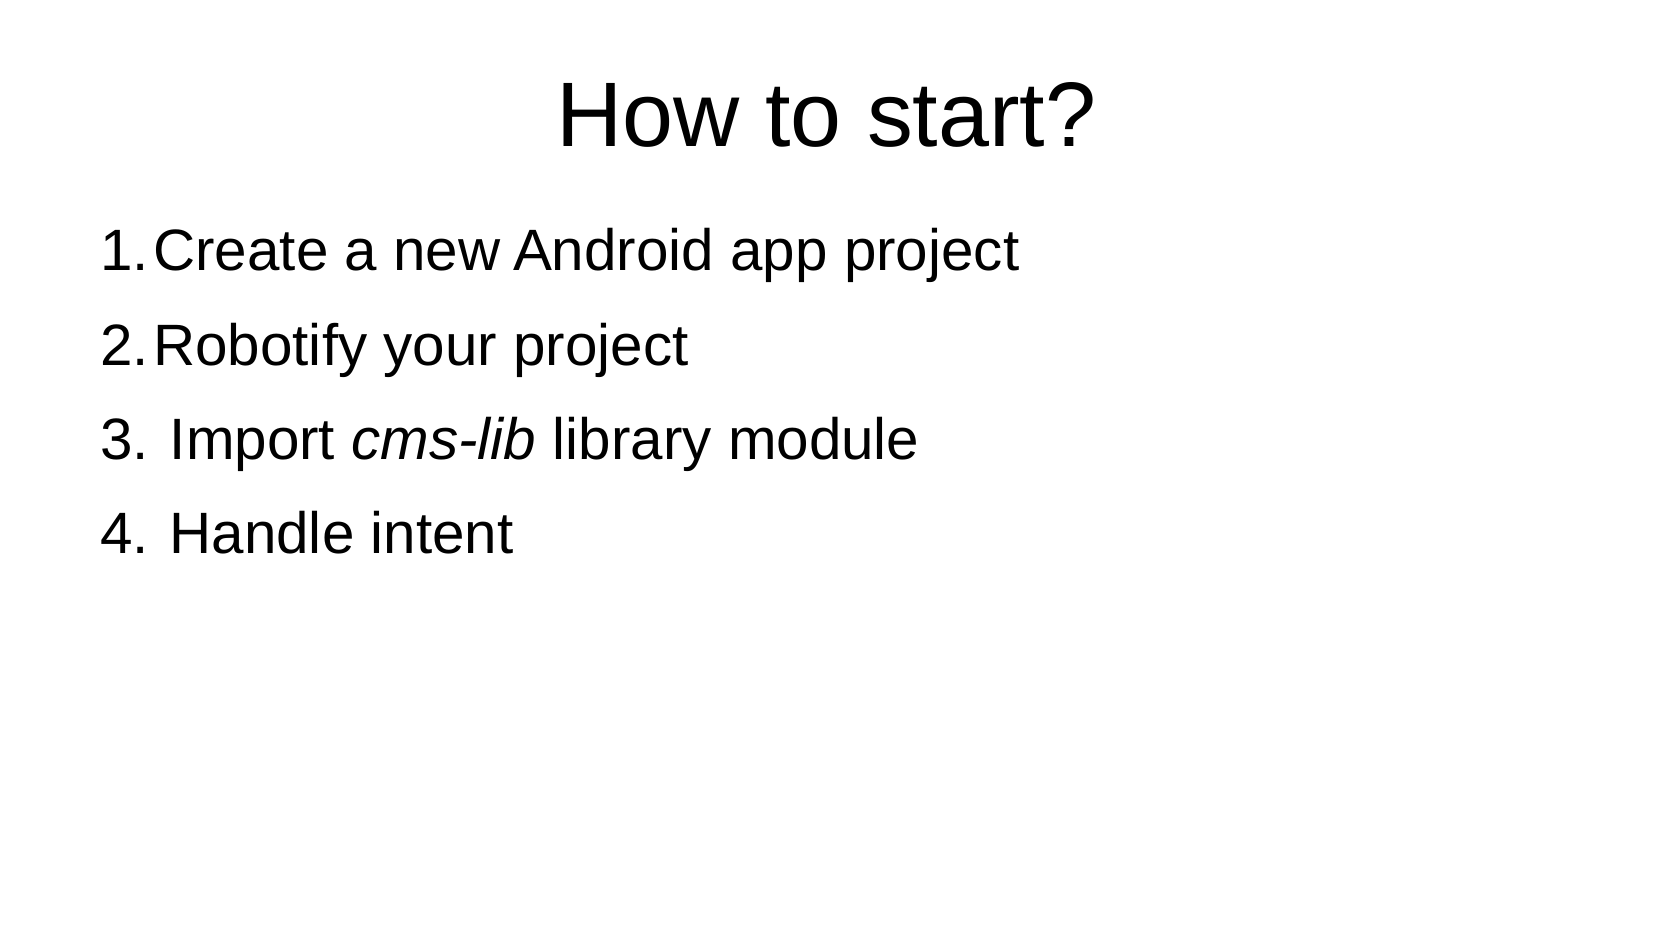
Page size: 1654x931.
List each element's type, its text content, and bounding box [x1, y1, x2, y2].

title How to start? [82, 37, 1571, 193]
list Create a new Android app project Robotify your project Import cms-lib library module Handle intent [82, 217, 1571, 758]
